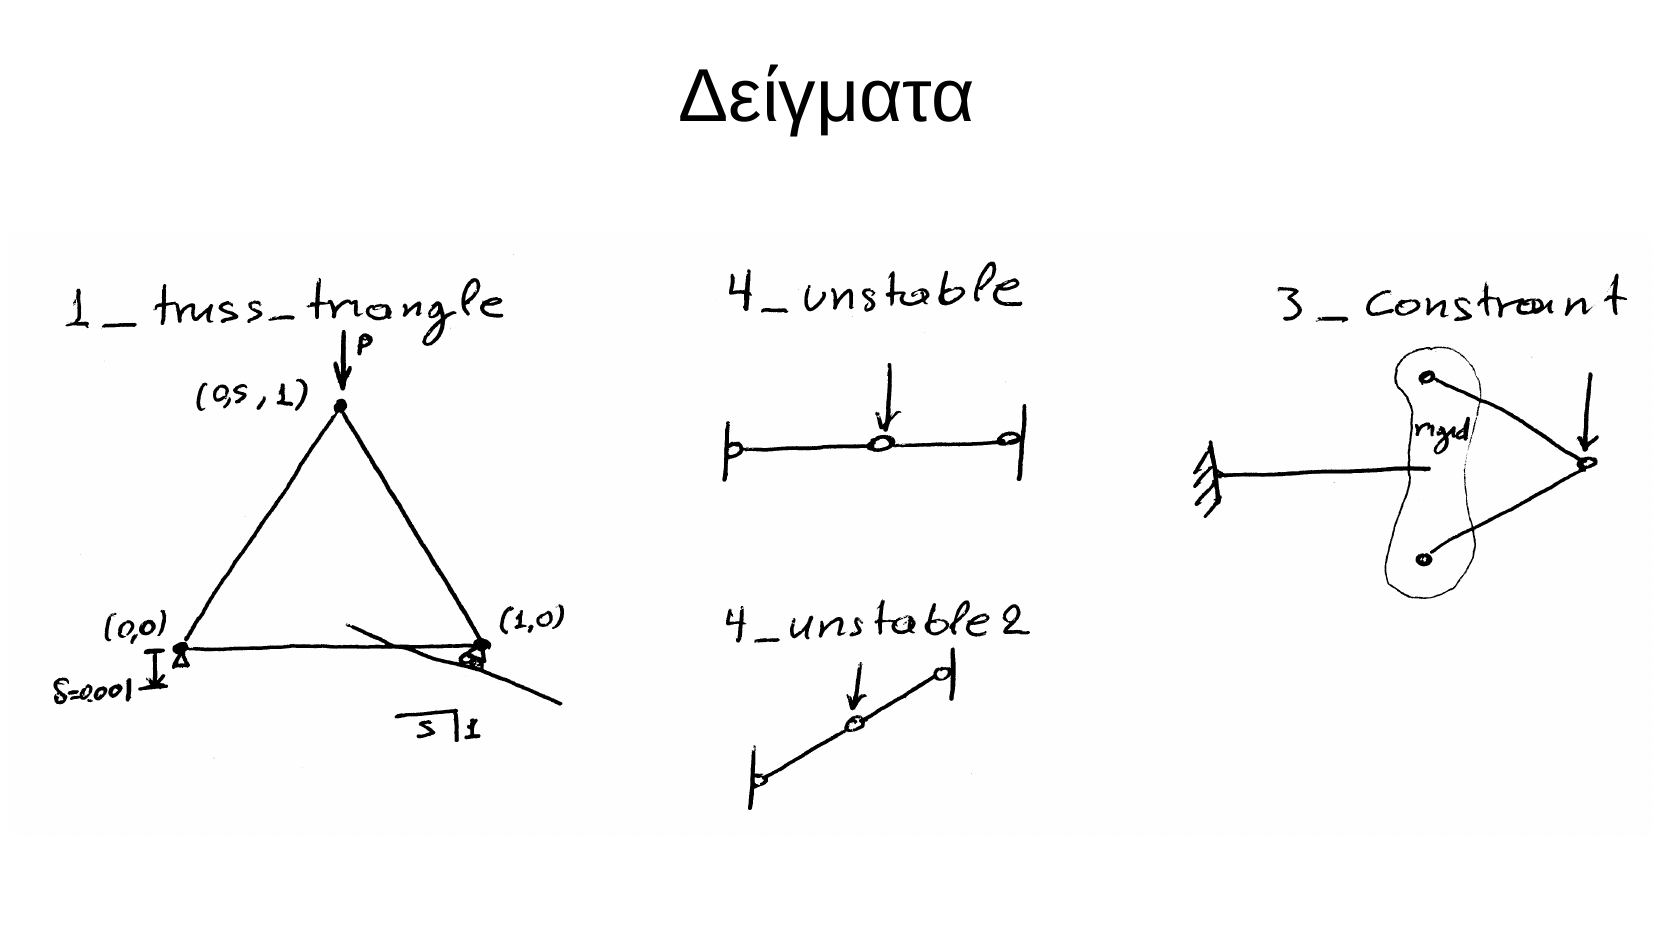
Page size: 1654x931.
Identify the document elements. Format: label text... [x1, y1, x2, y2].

title Δείγματα [82, 37, 1571, 154]
picture [9, 234, 1654, 837]
